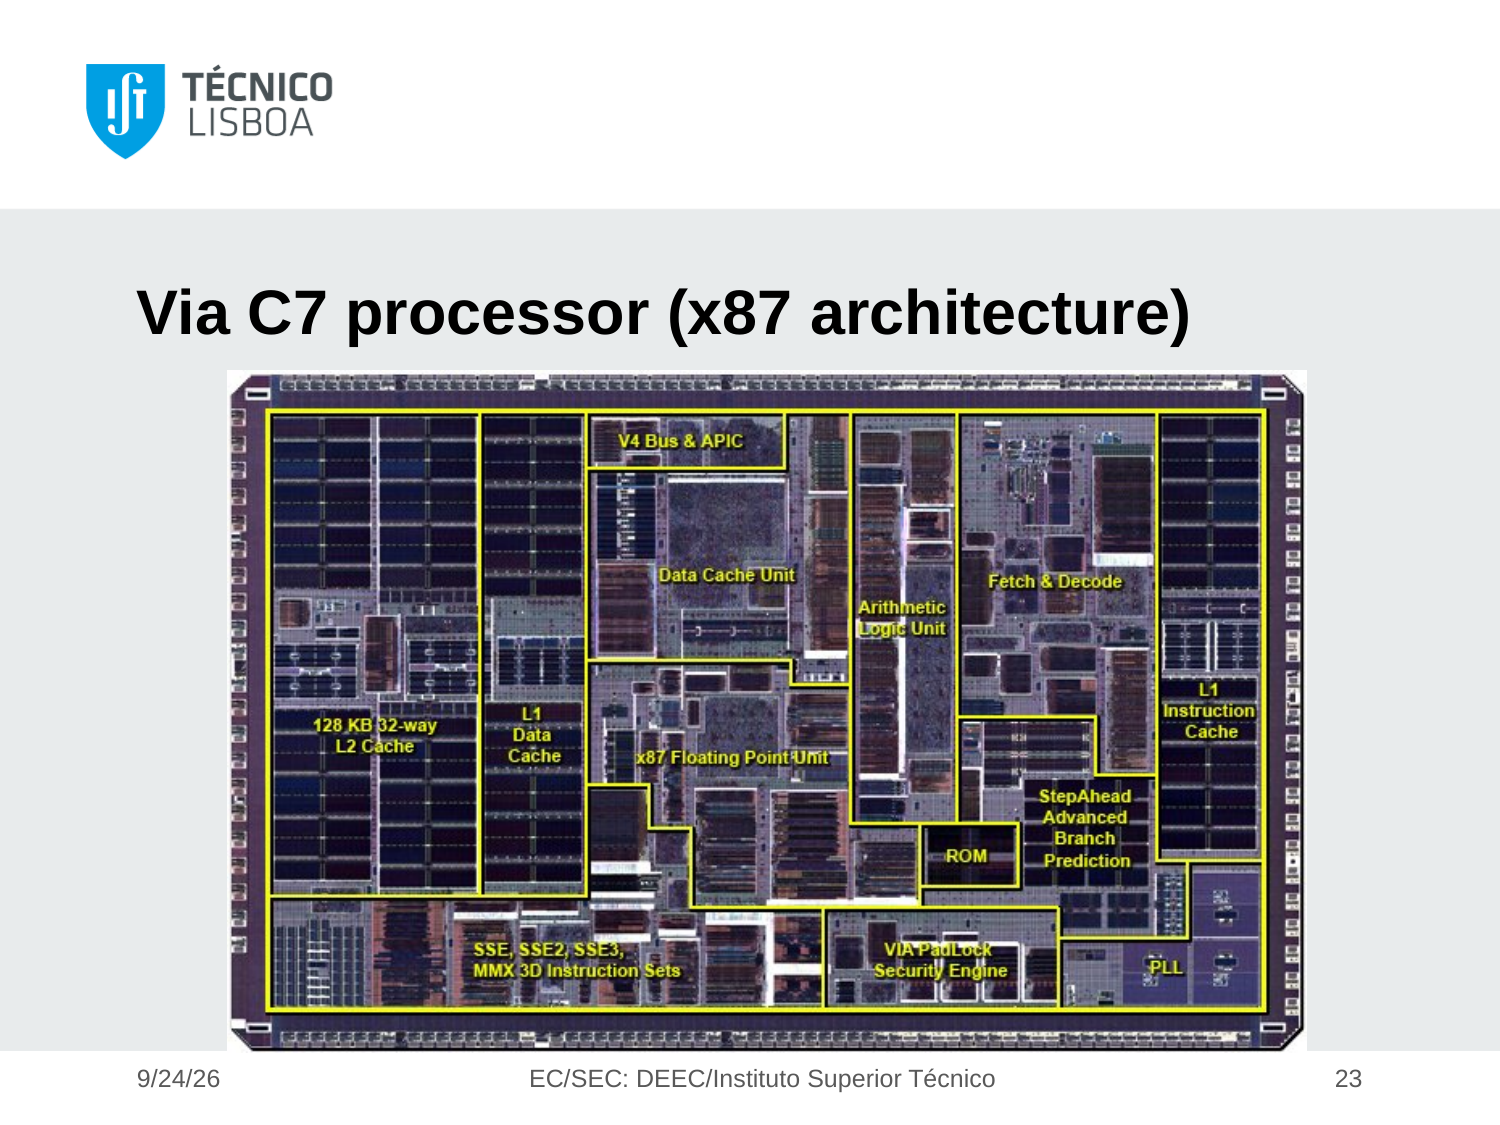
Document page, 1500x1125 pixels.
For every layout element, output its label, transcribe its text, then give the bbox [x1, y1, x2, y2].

title Via C7 processor (x87 architecture) [121, 237, 1378, 381]
footer EC/SEC: DEEC/Instituto Superior Técnico [512, 1053, 1021, 1103]
slide_number <number> [1077, 1052, 1378, 1103]
picture [0, 0, 1500, 1125]
slide_number 11/15/18 [121, 1052, 425, 1103]
